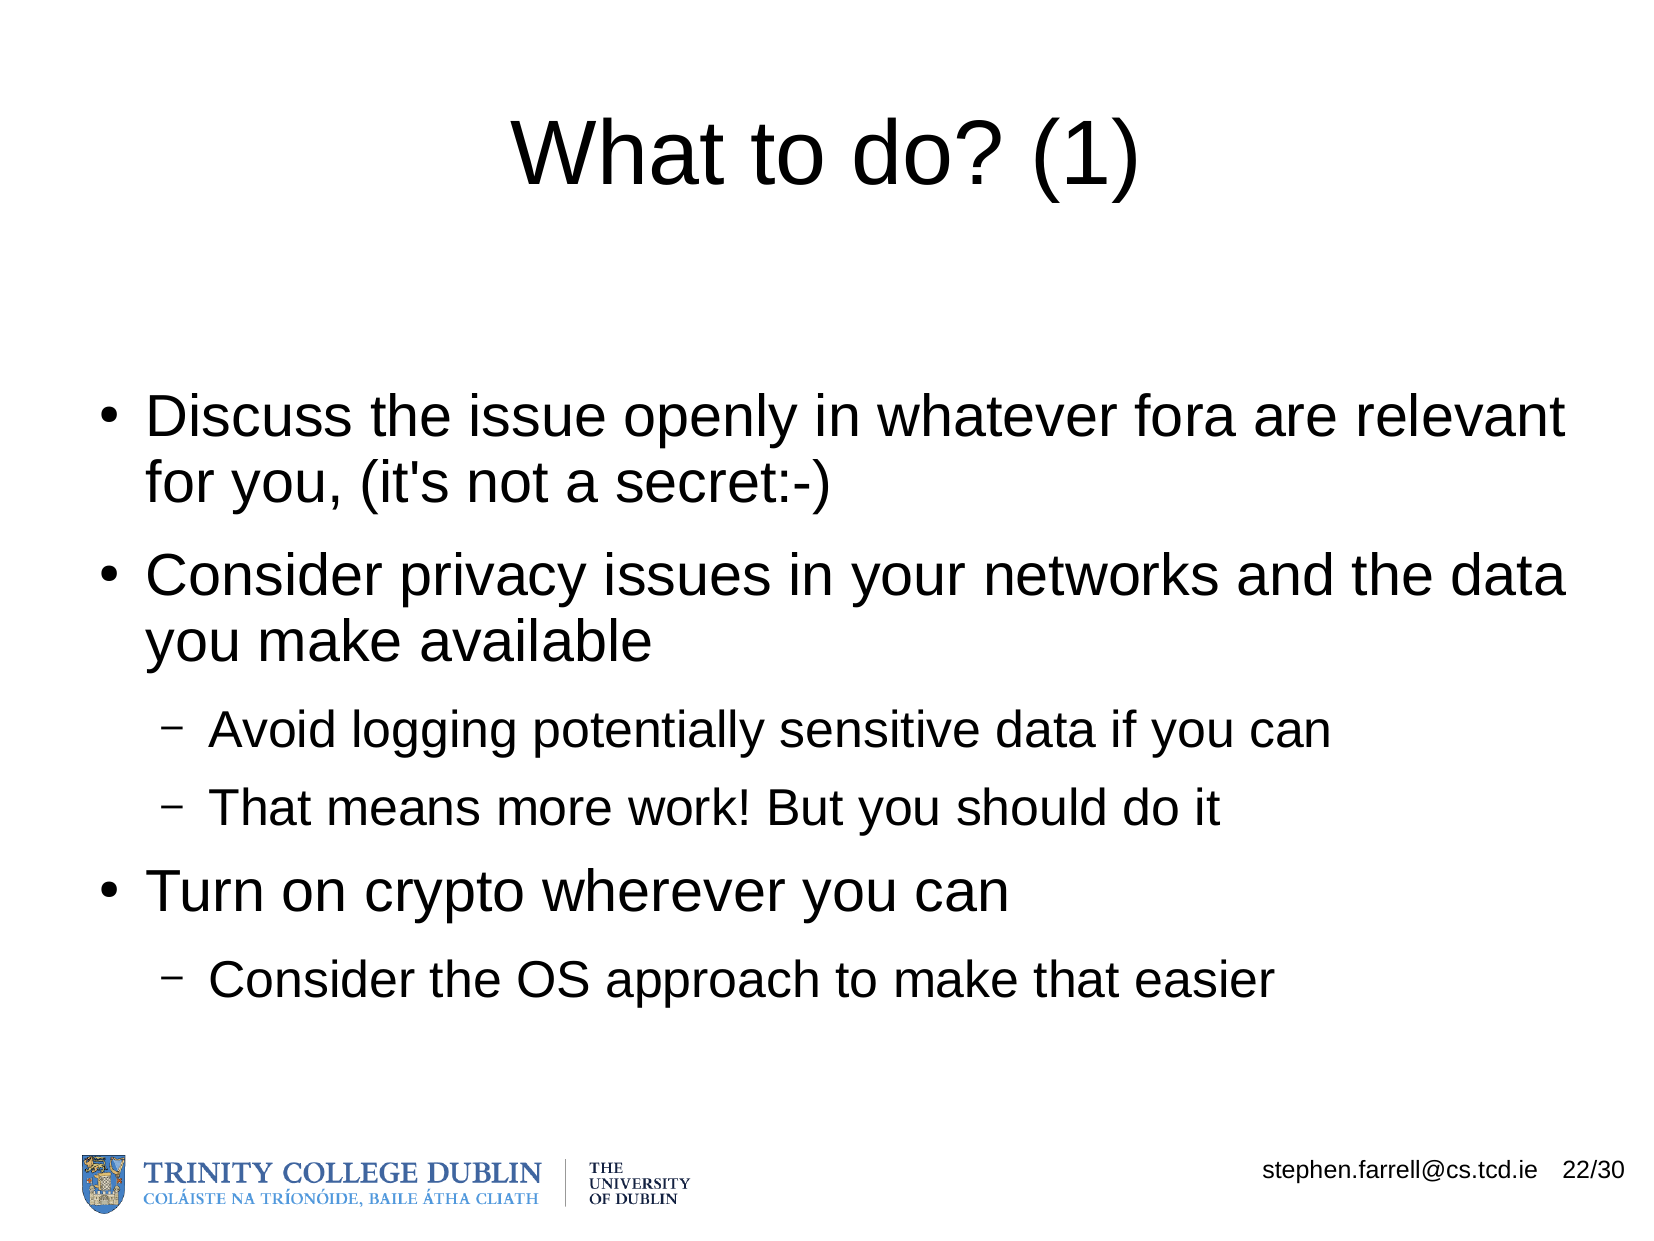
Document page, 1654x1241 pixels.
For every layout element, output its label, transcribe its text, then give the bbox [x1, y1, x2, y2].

picture [82, 1155, 694, 1214]
list Discuss the issue openly in whatever fora are relevant for you, (it's not a secret:-) Consider privacy issues in your networks and the data you make available Avoid logging potentially sensitive data if you can That means more work! But you should do it Turn on crypto wherever you can Consider the OS approach to make that easier [82, 290, 1571, 1010]
title What to do? (1) [82, 49, 1571, 257]
